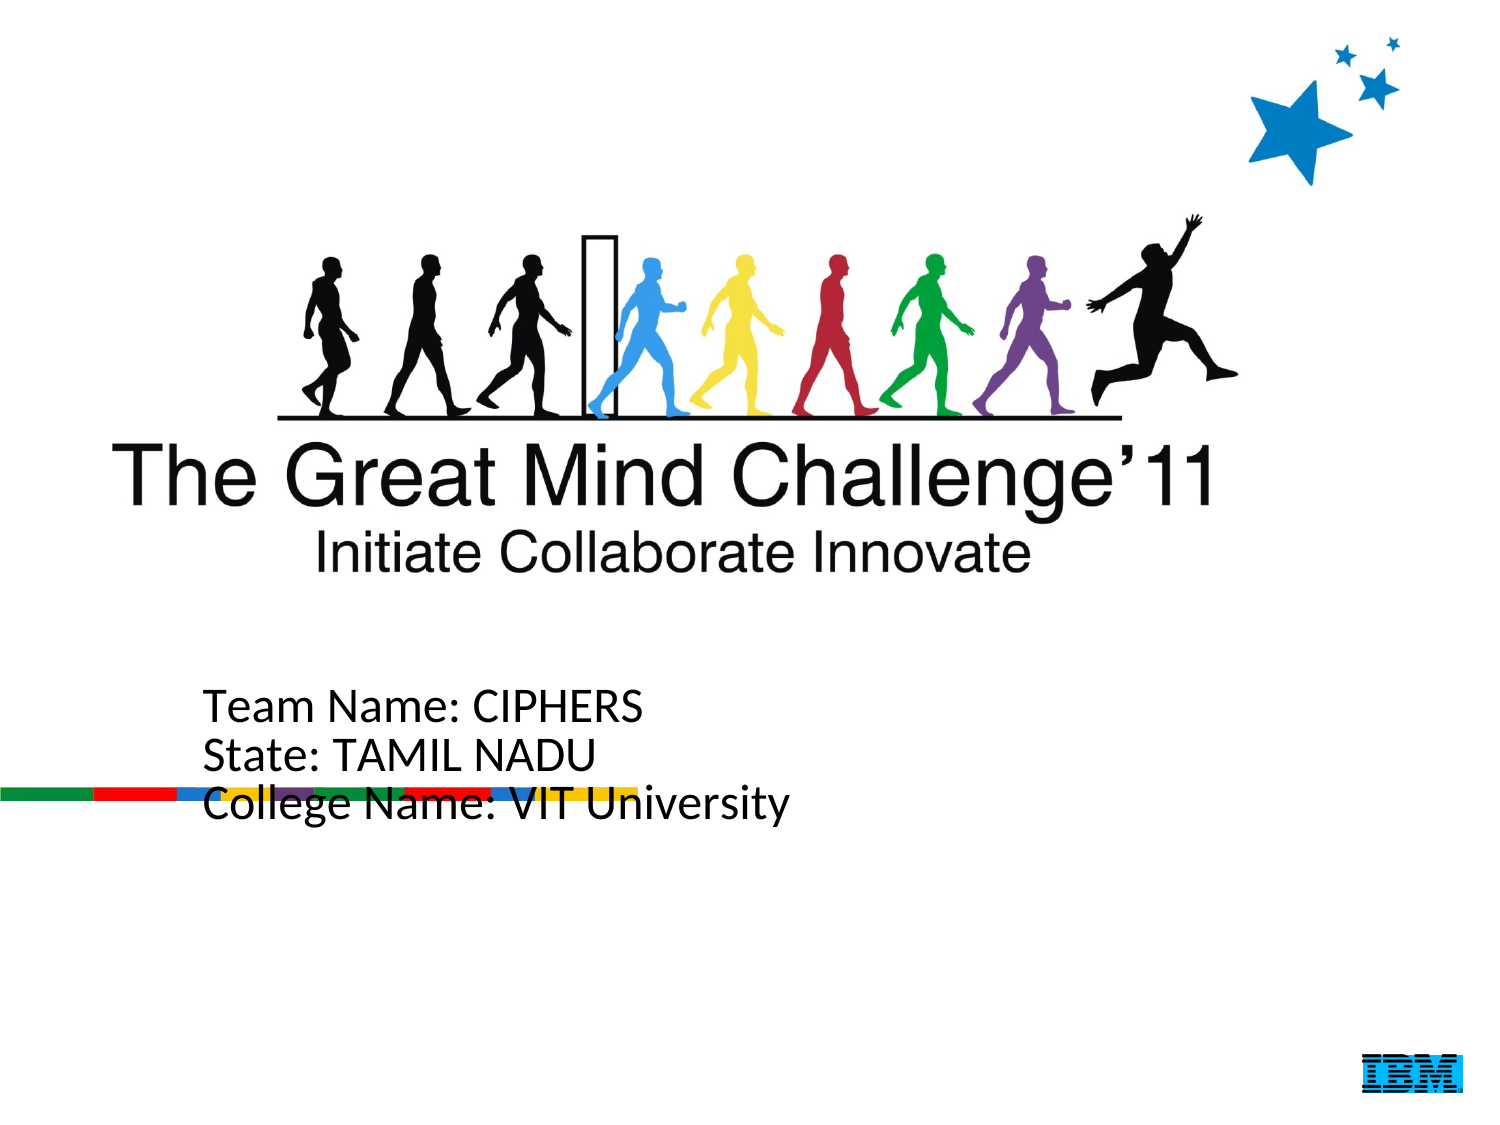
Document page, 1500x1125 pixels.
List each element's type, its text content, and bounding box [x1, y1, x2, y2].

picture [112, 37, 1400, 573]
title Team Name: CIPHERS State: TAMIL NADU College Name: VIT University [187, 637, 1463, 879]
picture [0, 787, 187, 801]
